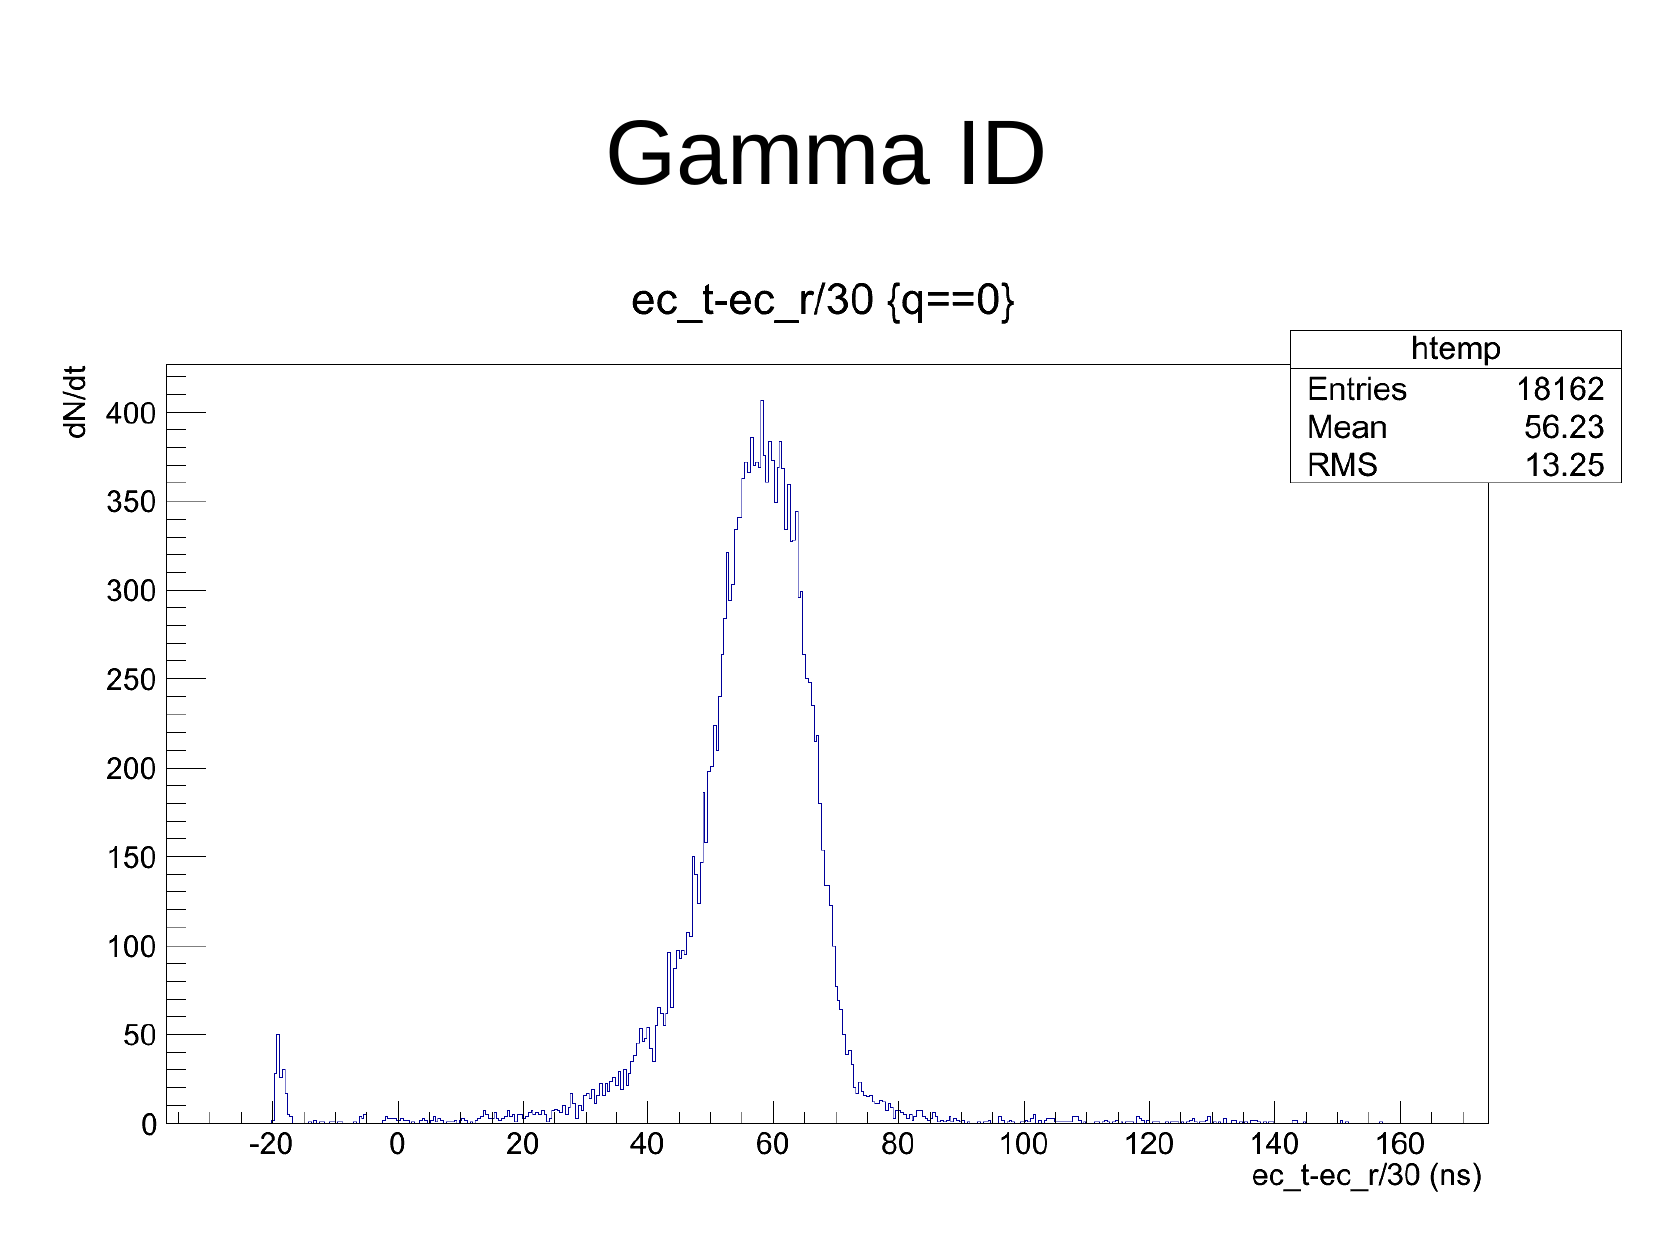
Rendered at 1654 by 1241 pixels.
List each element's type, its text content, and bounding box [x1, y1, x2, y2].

picture [0, 269, 1654, 1218]
title Gamma ID [82, 49, 1571, 257]
